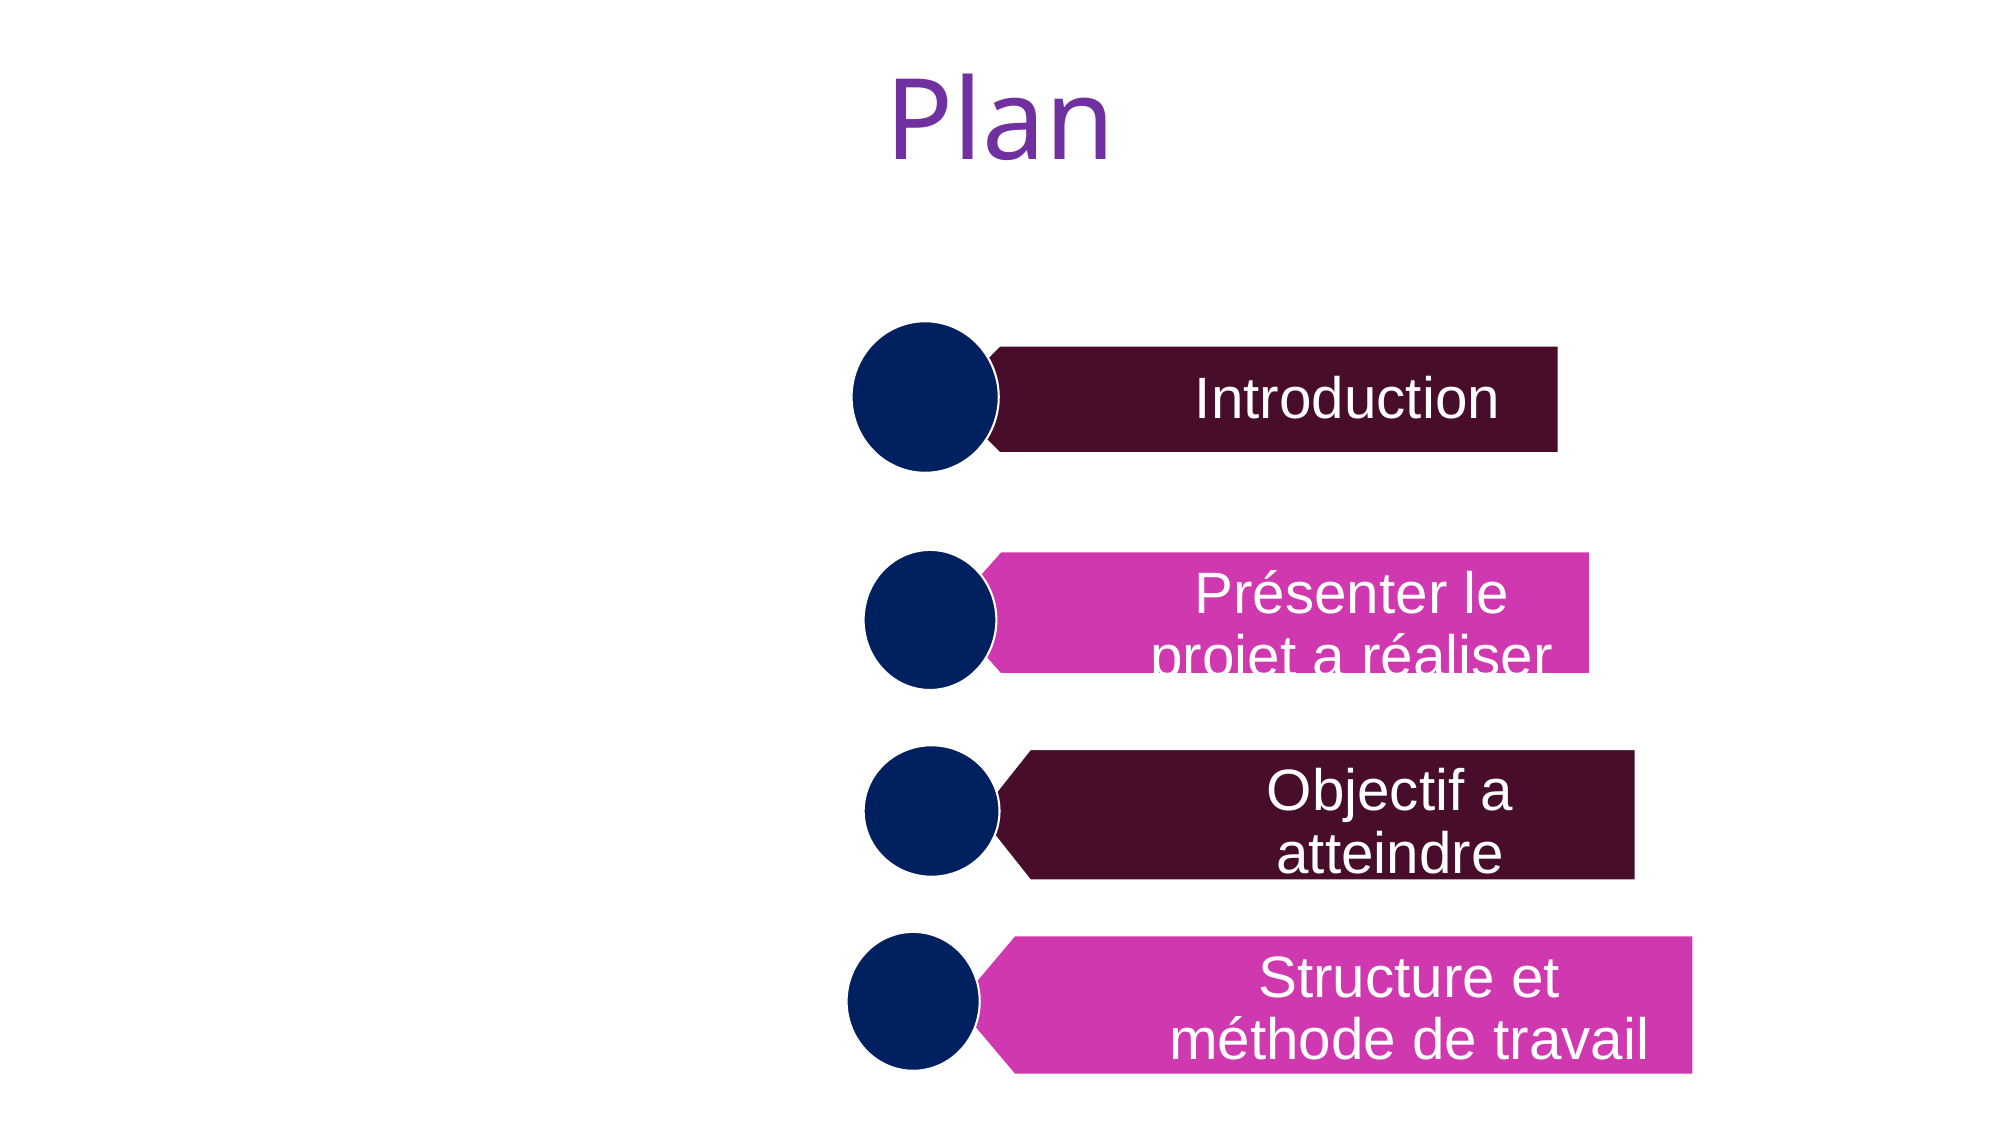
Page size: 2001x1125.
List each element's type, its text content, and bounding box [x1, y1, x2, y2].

text_box [863, 745, 1000, 877]
text_box Structure et méthode de travail [975, 935, 1694, 1075]
text_box [851, 321, 999, 473]
text_box Présenter le projet a réaliser [981, 551, 1591, 675]
text_box Introduction [986, 345, 1559, 454]
text_box [863, 549, 997, 691]
text_box Objectif a atteindre [995, 748, 1636, 881]
text_box [846, 931, 980, 1071]
title Plan [733, 46, 1267, 192]
